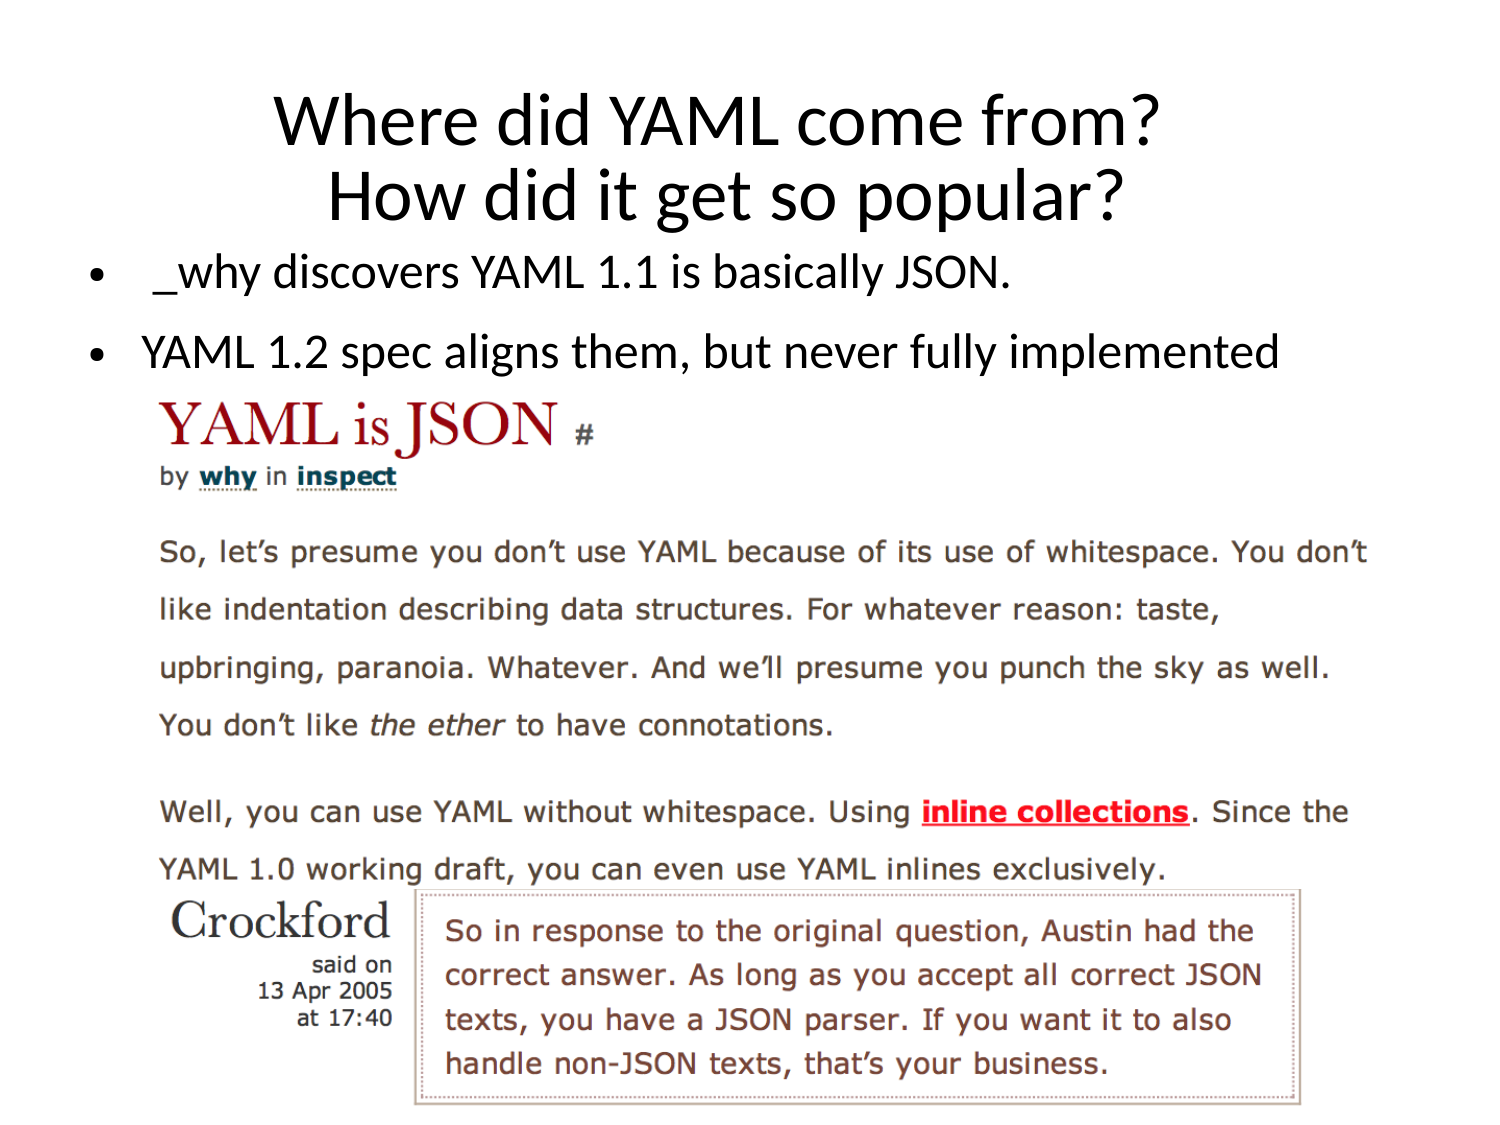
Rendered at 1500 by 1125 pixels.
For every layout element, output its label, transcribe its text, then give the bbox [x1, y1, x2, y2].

list _why discovers YAML 1.1 is basically JSON. YAML 1.2 spec aligns them, but never fully implemented [70, 251, 1391, 904]
picture [131, 391, 1390, 1121]
title Where did YAML come from? How did it get so popular? [90, 43, 1365, 251]
